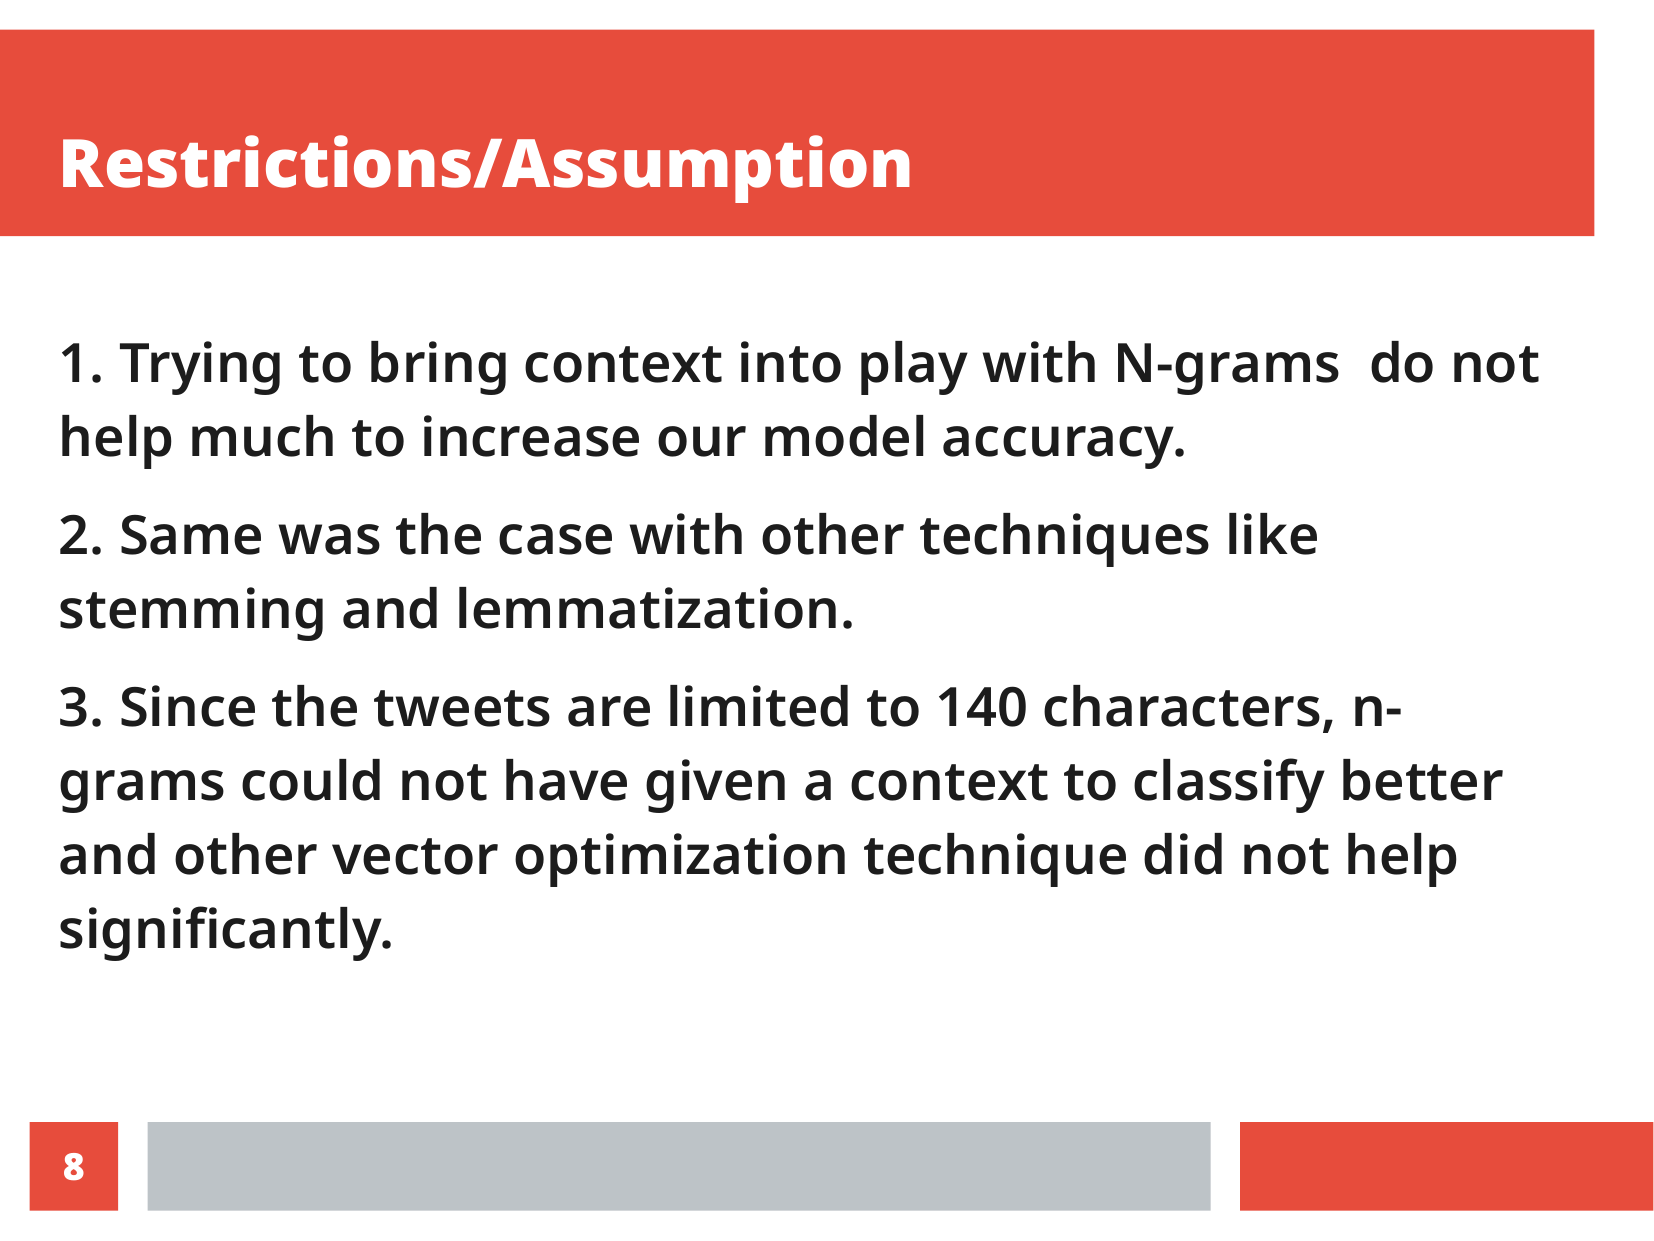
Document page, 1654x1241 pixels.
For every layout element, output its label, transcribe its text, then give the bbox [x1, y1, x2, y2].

title Restrictions/Assumption [59, 59, 1595, 207]
list 1. Trying to bring context into play with N-grams do not help much to increase our model accuracy. 2. Same was the case with other techniques like stemming and lemmatization. 3. Since the tweets are limited to 140 characters, n-grams could not have given a context to classify better and other vector optimization technique did not help significantly. [59, 324, 1565, 1093]
